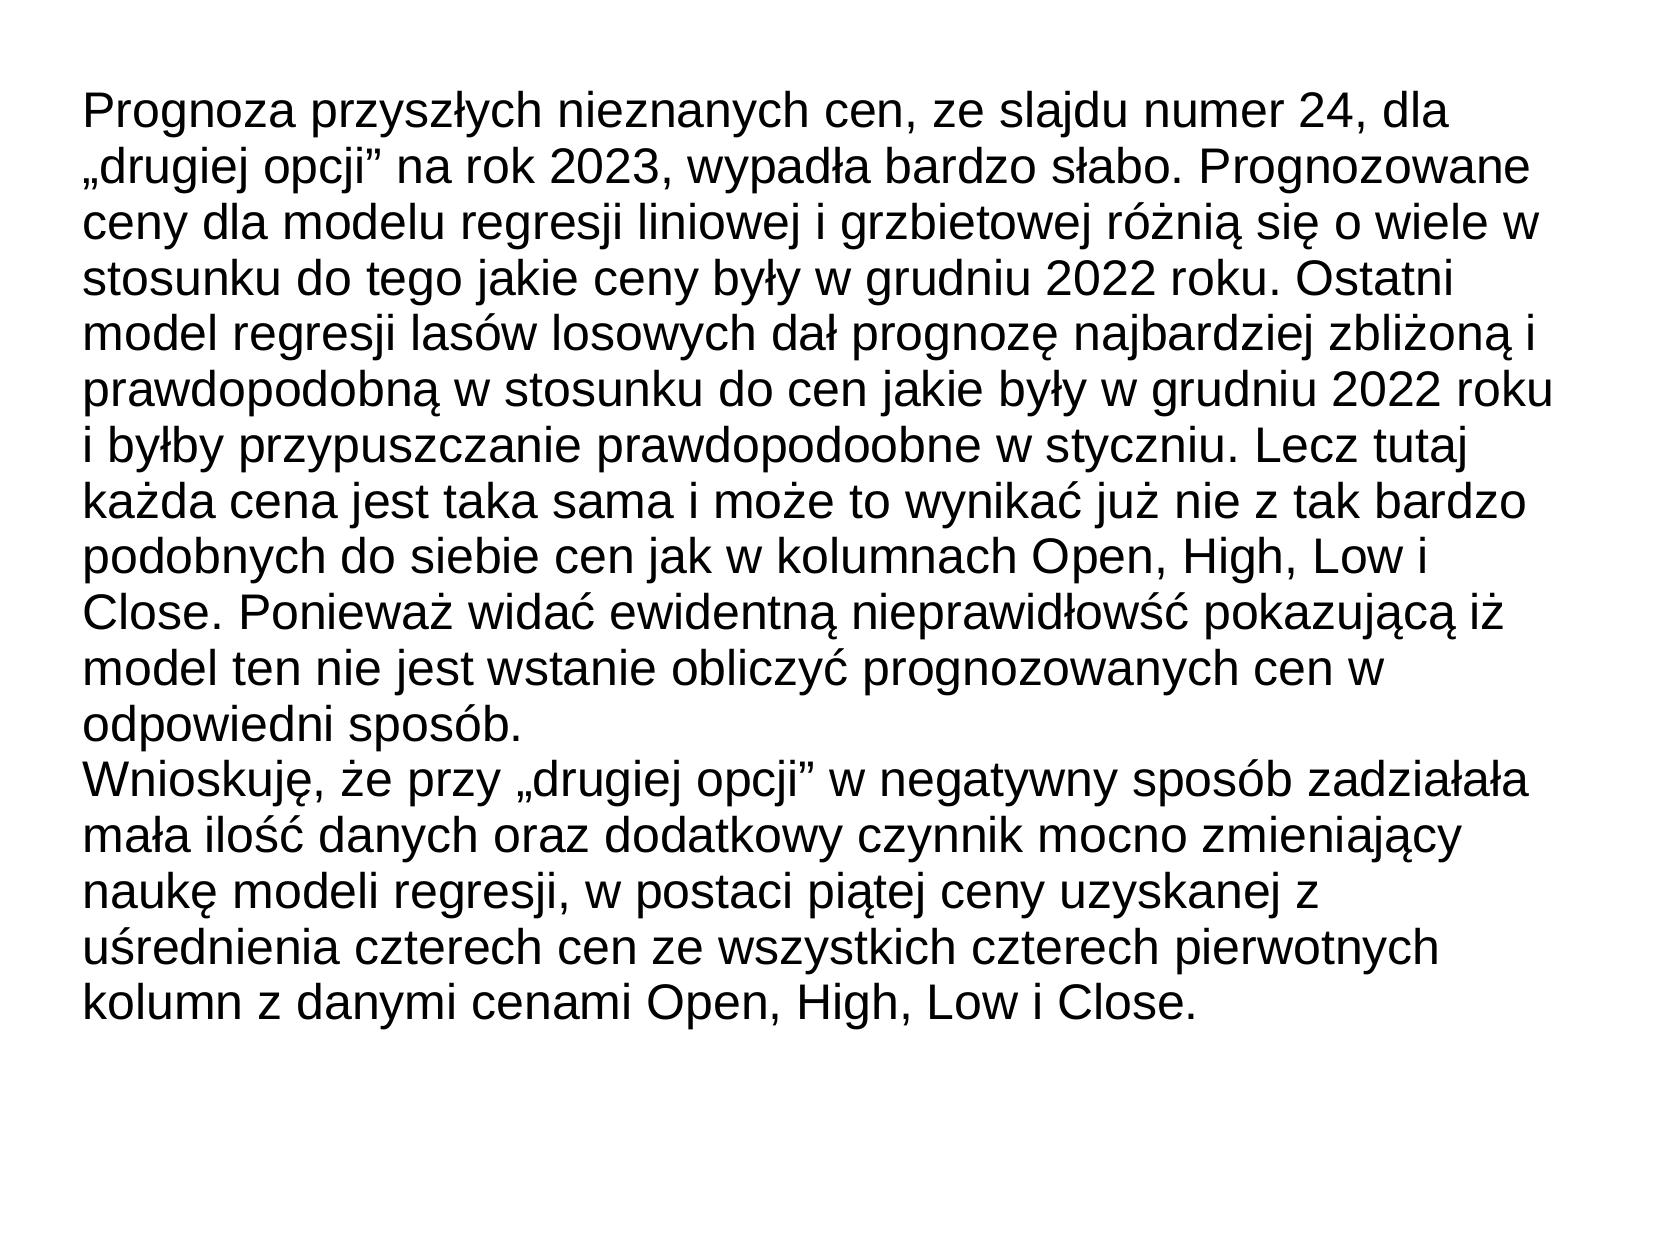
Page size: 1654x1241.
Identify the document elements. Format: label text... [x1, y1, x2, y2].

list Prognoza przyszłych nieznanych cen, ze slajdu numer 24, dla „drugiej opcji” na rok 2023, wypadła bardzo słabo. Prognozowane ceny dla modelu regresji liniowej i grzbietowej różnią się o wiele w stosunku do tego jakie ceny były w grudniu 2022 roku. Ostatni model regresji lasów losowych dał prognozę najbardziej zbliżoną i prawdopodobną w stosunku do cen jakie były w grudniu 2022 roku i byłby przypuszczanie prawdopodoobne w styczniu. Lecz tutaj każda cena jest taka sama i może to wynikać już nie z tak bardzo podobnych do siebie cen jak w kolumnach Open, High, Low i Close. Ponieważ widać ewidentną nieprawidłowść pokazującą iż model ten nie jest wstanie obliczyć prognozowanych cen w odpowiedni sposób. Wnioskuję, że przy „drugiej opcji” w negatywny sposób zadziałała mała ilość danych oraz dodatkowy czynnik mocno zmieniający naukę modeli regresji, w postaci piątej ceny uzyskanej z uśrednienia czterech cen ze wszystkich czterech pierwotnych kolumn z danymi cenami Open, High, Low i Close. [82, 82, 1571, 1158]
